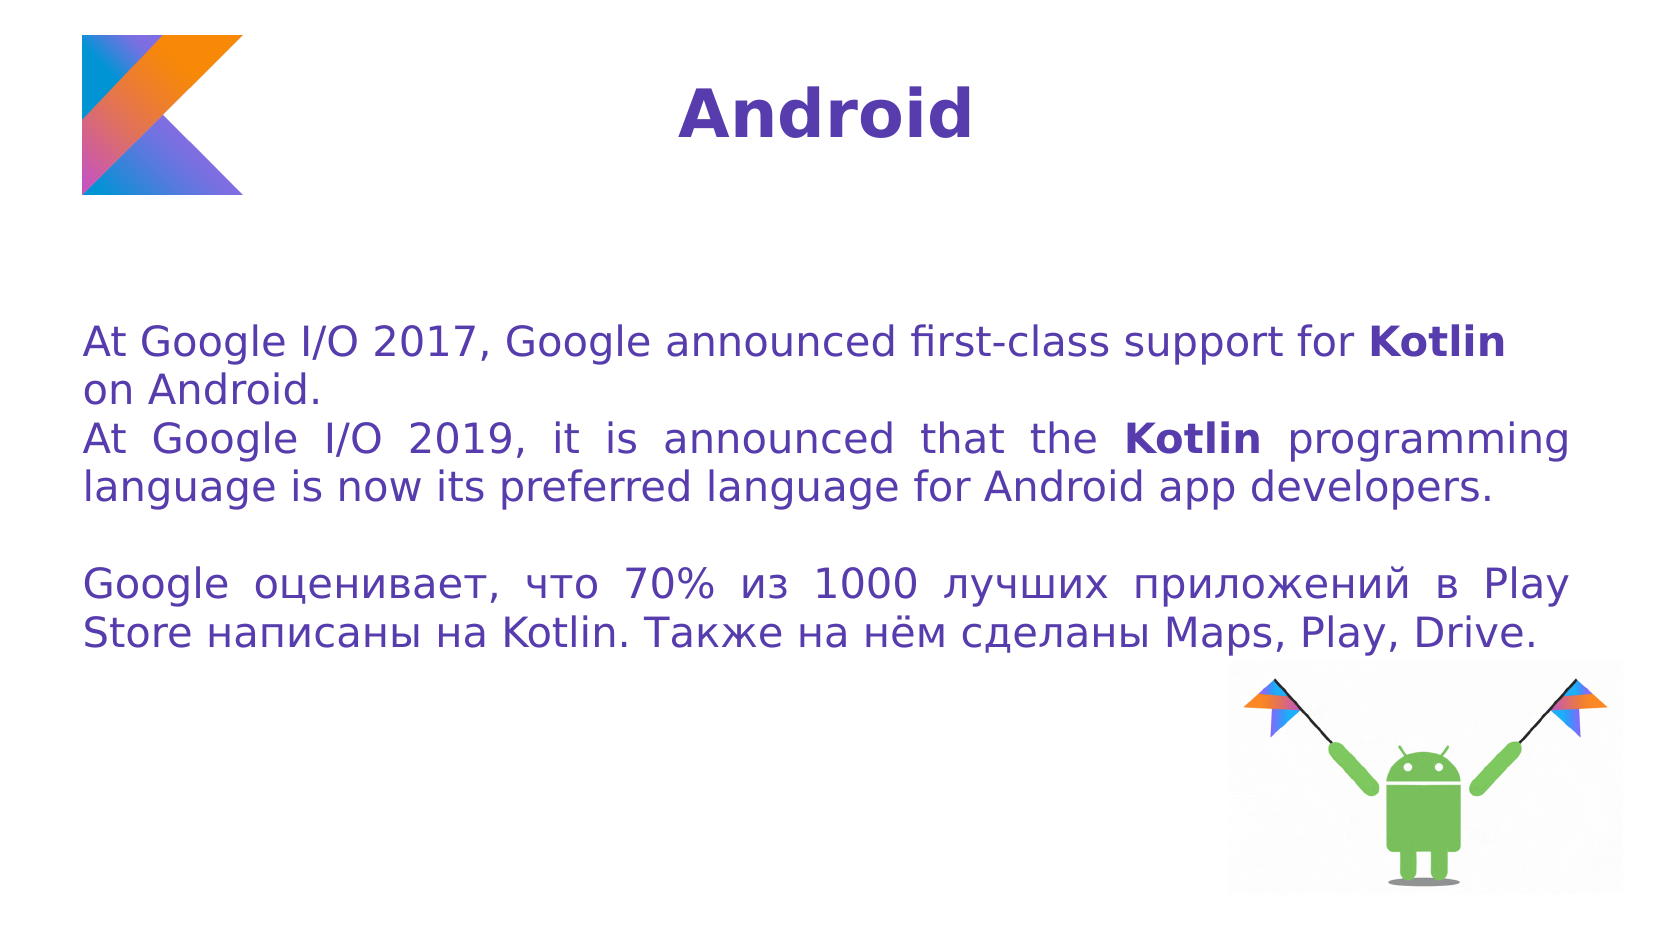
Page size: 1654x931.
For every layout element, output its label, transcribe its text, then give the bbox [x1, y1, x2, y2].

picture [1228, 661, 1623, 899]
title Android [243, 37, 1571, 193]
subtitle At Google I/O 2017, Google announced first-class support for Kotlin on Android. At Google I/O 2019, it is announced that the Kotlin programming language is now its preferred language for Android app developers. Google оценивает, что 70% из 1000 лучших приложений в Play Store написаны на Kotlin. Также на нём сделаны Maps, Play, Drive. [82, 217, 1571, 757]
picture [82, 35, 243, 195]
